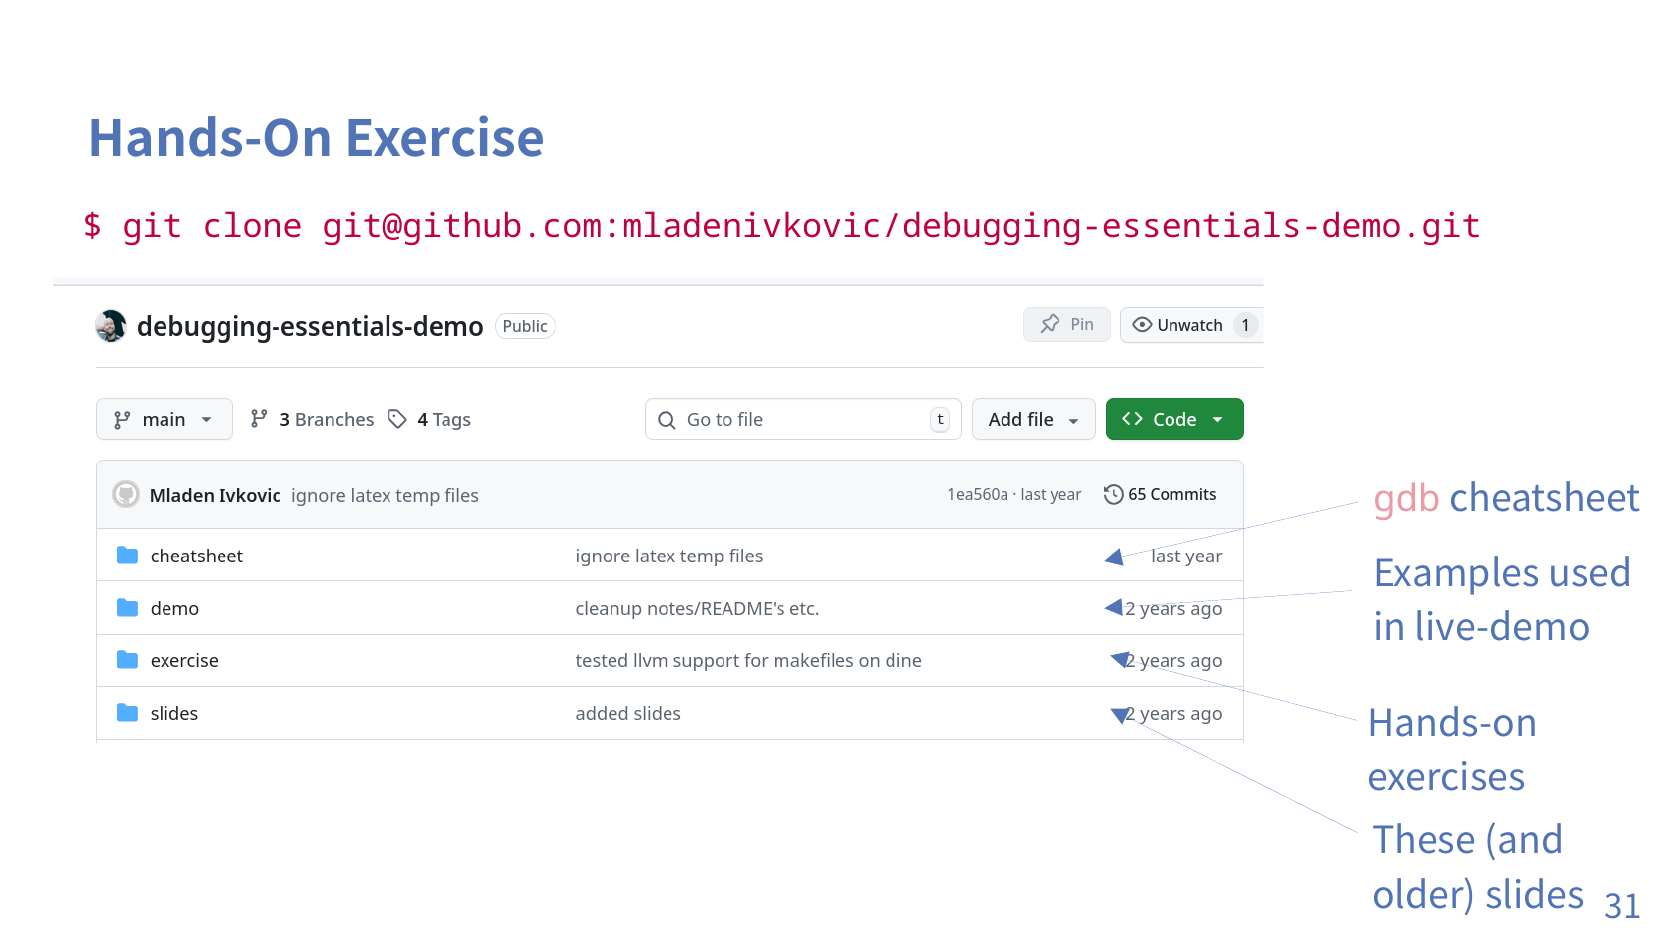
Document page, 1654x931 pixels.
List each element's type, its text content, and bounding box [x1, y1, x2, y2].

text_box $ git clone git@github.com:mladenivkovic/debugging-essentials-demo.git [67, 194, 1495, 252]
title Hands-On Exercise [87, 93, 1563, 176]
text_box Hands-on exercises [1352, 685, 1630, 809]
text_box gdb cheatsheet [1358, 460, 1654, 530]
text_box Examples used in live-demo [1358, 535, 1650, 659]
picture [53, 277, 1264, 743]
text_box These (and older) slides [1357, 803, 1654, 927]
